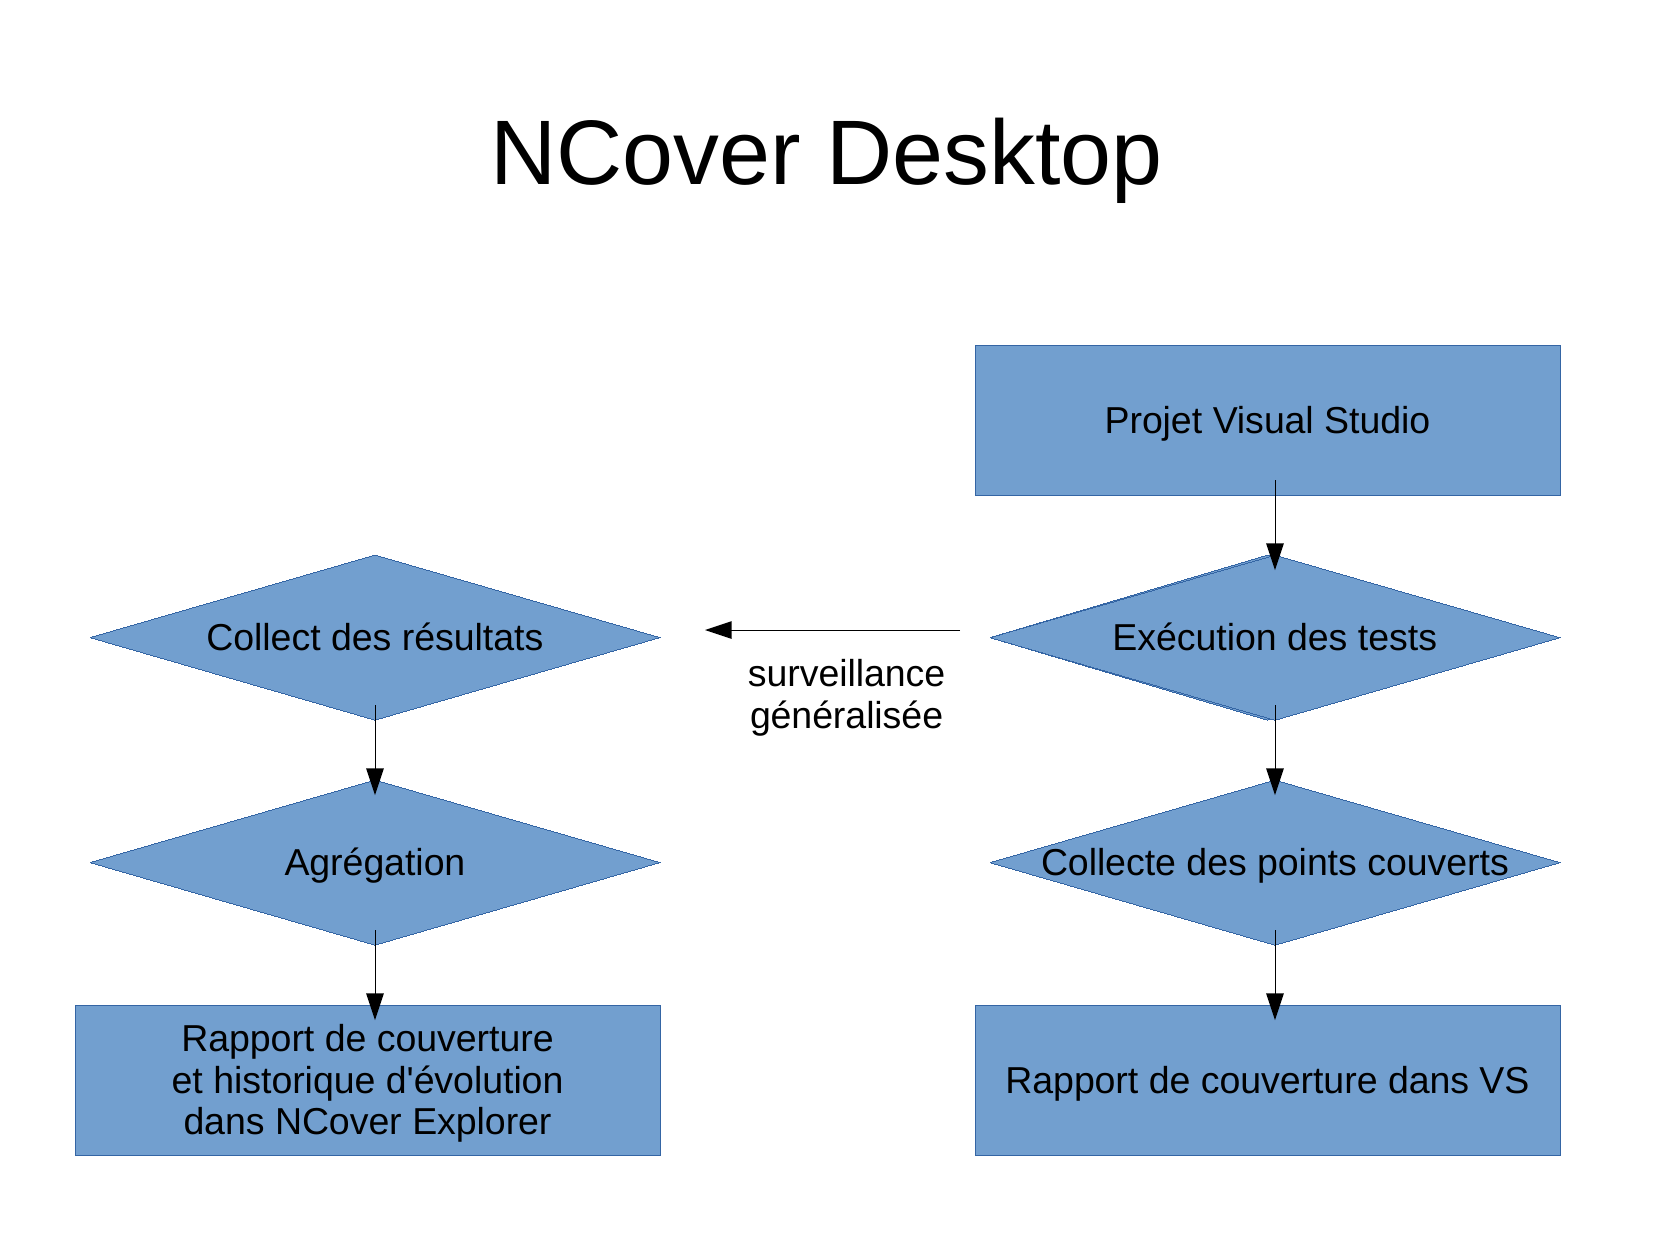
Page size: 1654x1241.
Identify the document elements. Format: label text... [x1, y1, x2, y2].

text_box Collect des résultats [90, 555, 661, 721]
text_box Rapport de couverture et historique d'évolution dans NCover Explorer [75, 1005, 661, 1156]
text_box surveillance généralisée [733, 645, 961, 744]
title NCover Desktop [82, 49, 1571, 257]
text_box Collecte des points couverts [990, 781, 1561, 946]
text_box Rapport de couverture dans VS [975, 1005, 1561, 1156]
text_box Agrégation [90, 781, 661, 946]
text_box Exécution des tests [990, 556, 1561, 721]
text_box Projet Visual Studio [975, 345, 1561, 496]
